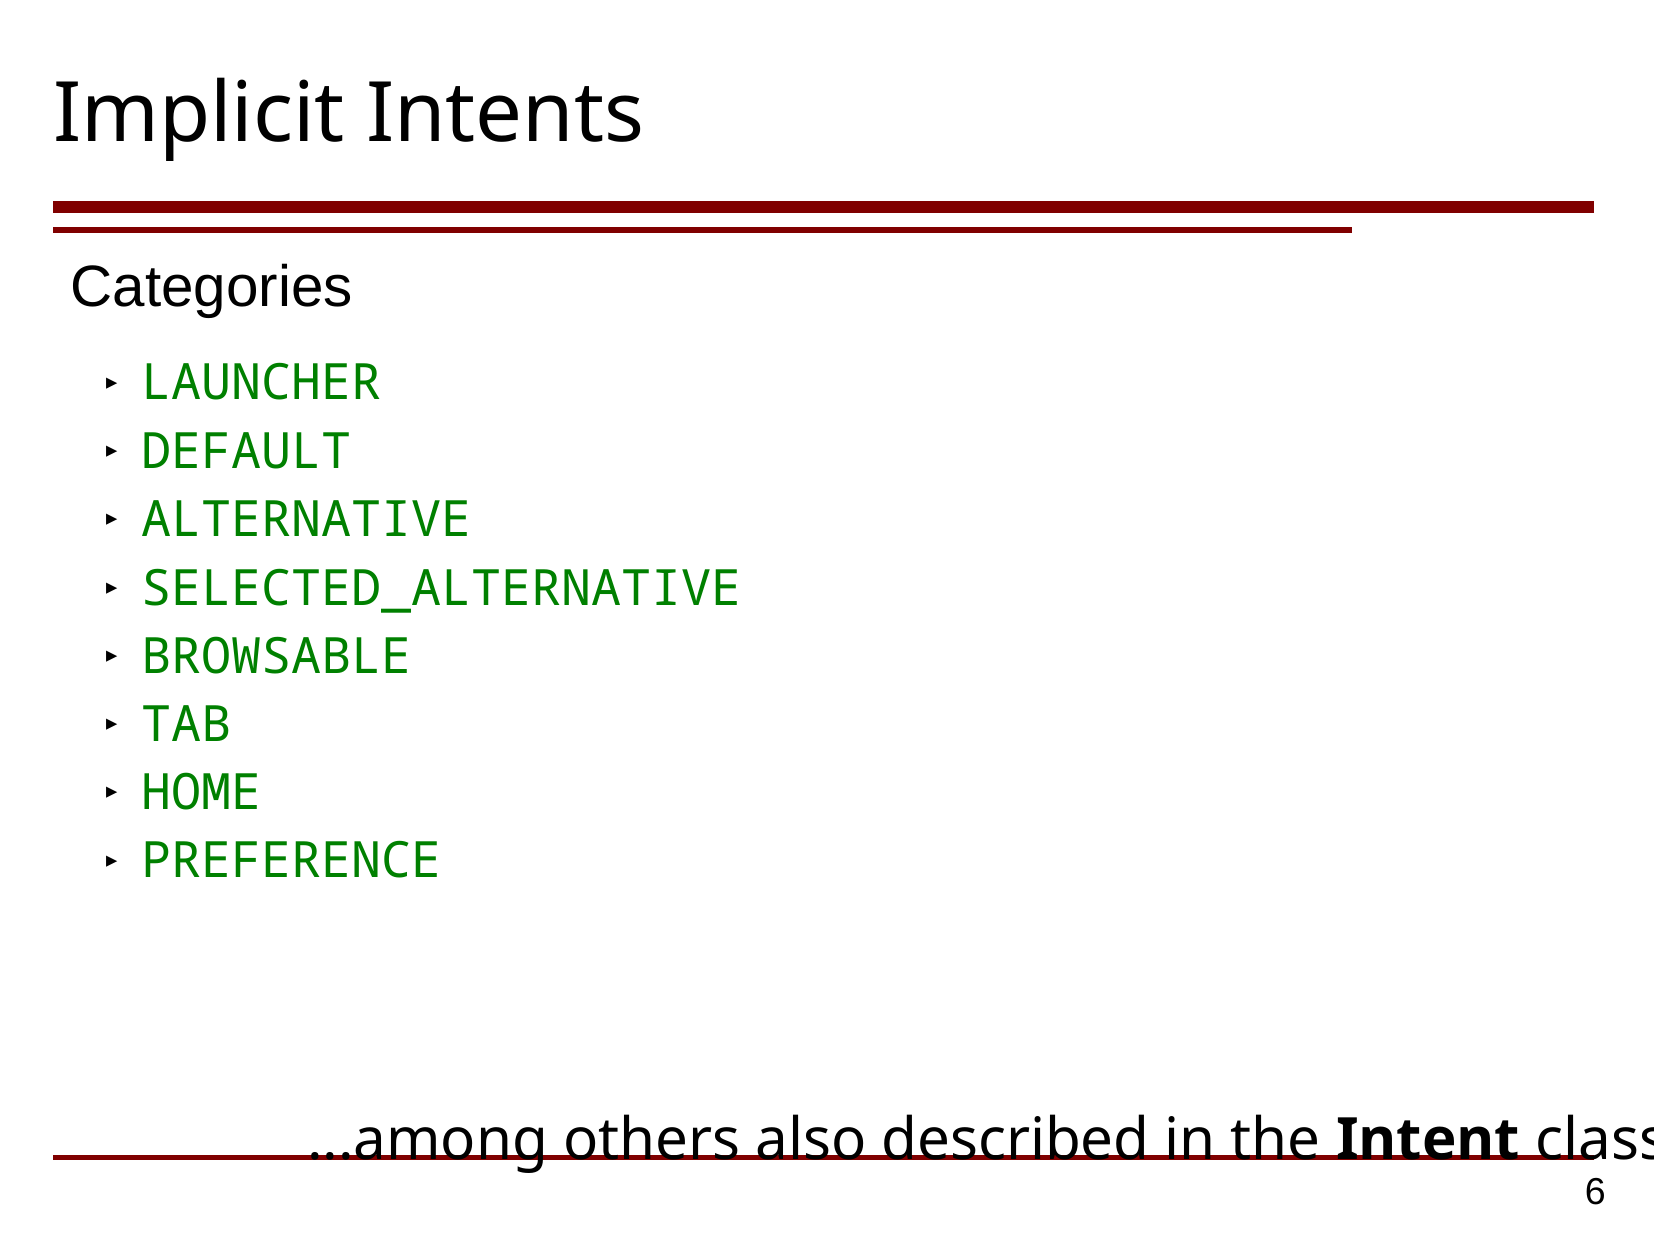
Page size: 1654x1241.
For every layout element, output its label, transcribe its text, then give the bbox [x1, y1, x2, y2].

subtitle Implicit Intents [53, 48, 1542, 172]
text_box <número> [35, 1163, 1654, 1221]
text_box Categories LAUNCHER DEFAULT ALTERNATIVE SELECTED_ALTERNATIVE BROWSABLE TAB HOME PREFERENCE ...among others also described in the Intent class! [55, 246, 1608, 1120]
